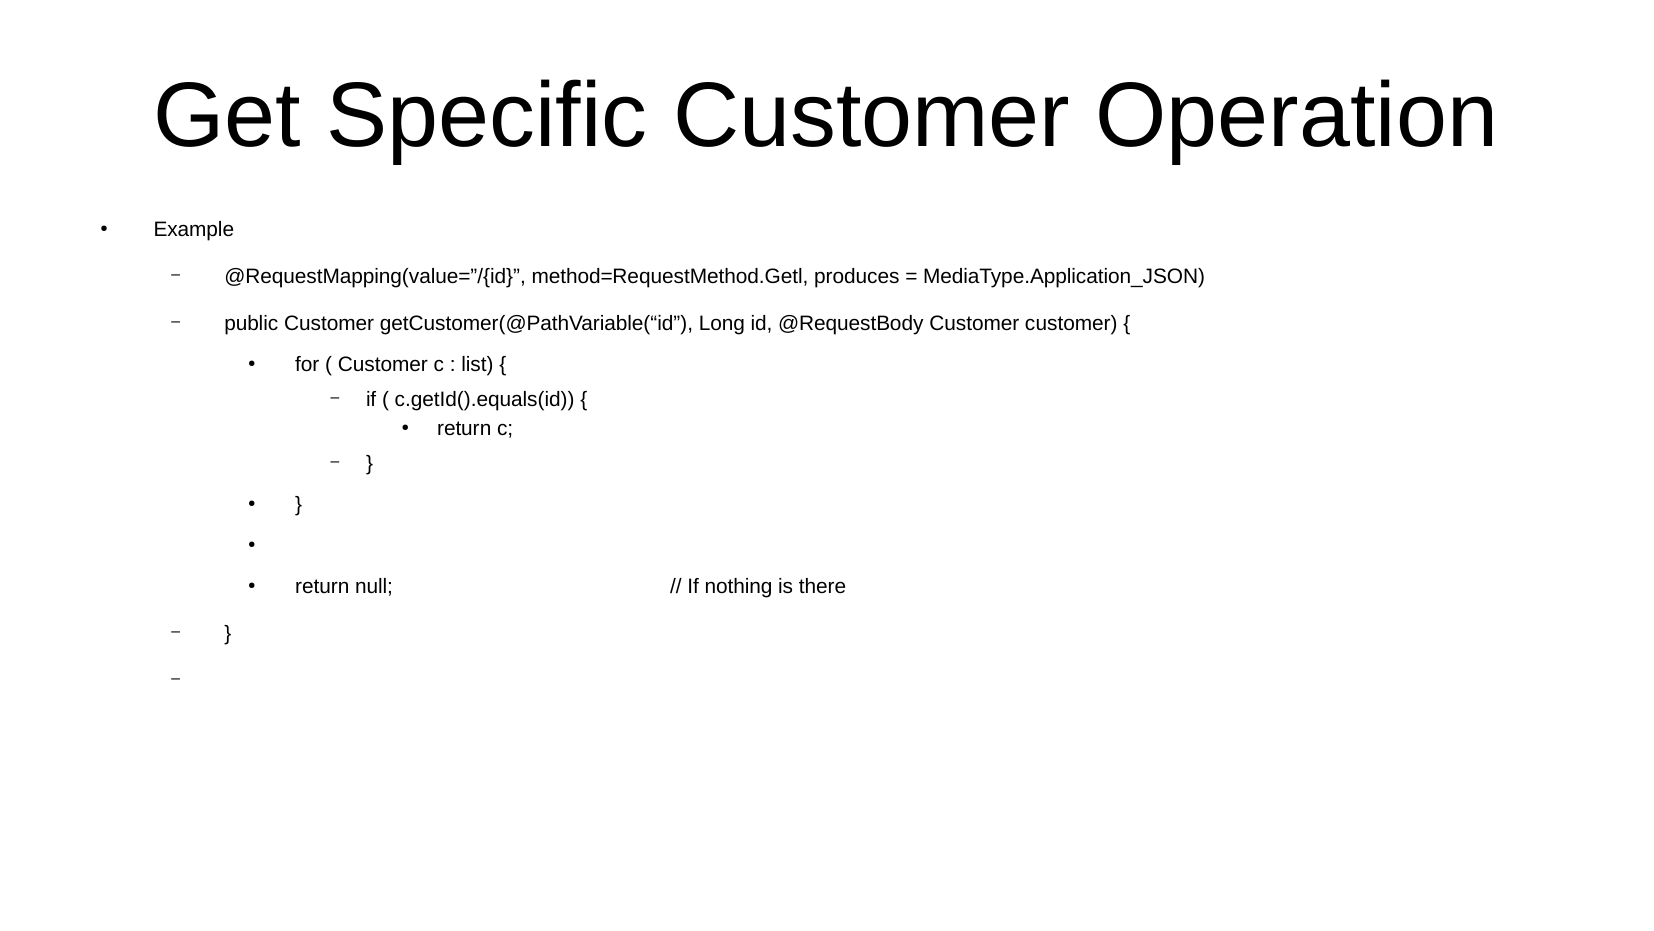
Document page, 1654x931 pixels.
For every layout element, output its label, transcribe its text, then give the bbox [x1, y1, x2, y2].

list Example @RequestMapping(value=”/{id}”, method=RequestMethod.Getl, produces = MediaType.Application_JSON) public Customer getCustomer(@PathVariable(“id”), Long id, @RequestBody Customer customer) { for ( Customer c : list) { if ( c.getId().equals(id)) { return c; } } return null; // If nothing is there } [82, 217, 1621, 901]
title Get Specific Customer Operation [82, 37, 1571, 193]
